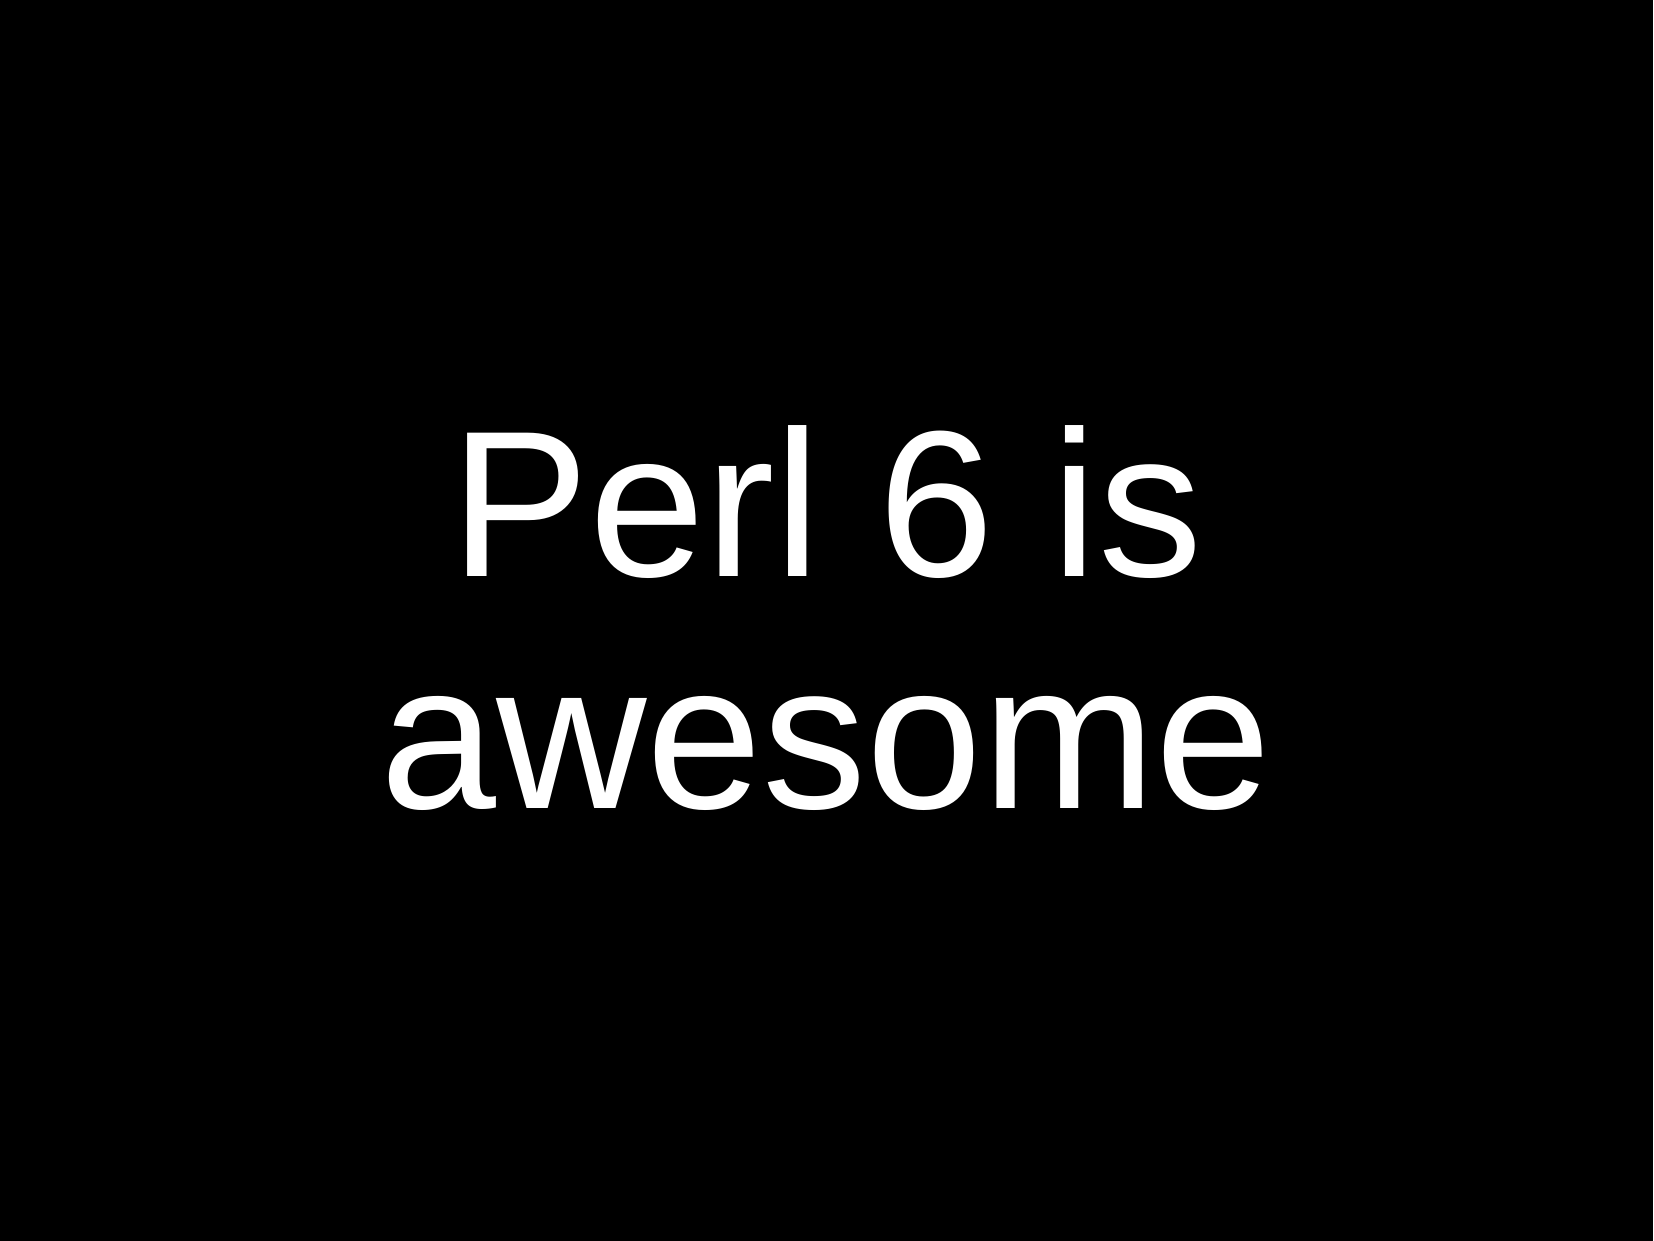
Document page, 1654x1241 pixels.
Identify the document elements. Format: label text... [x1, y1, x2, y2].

title Perl 6 is awesome [82, 101, 1571, 1140]
